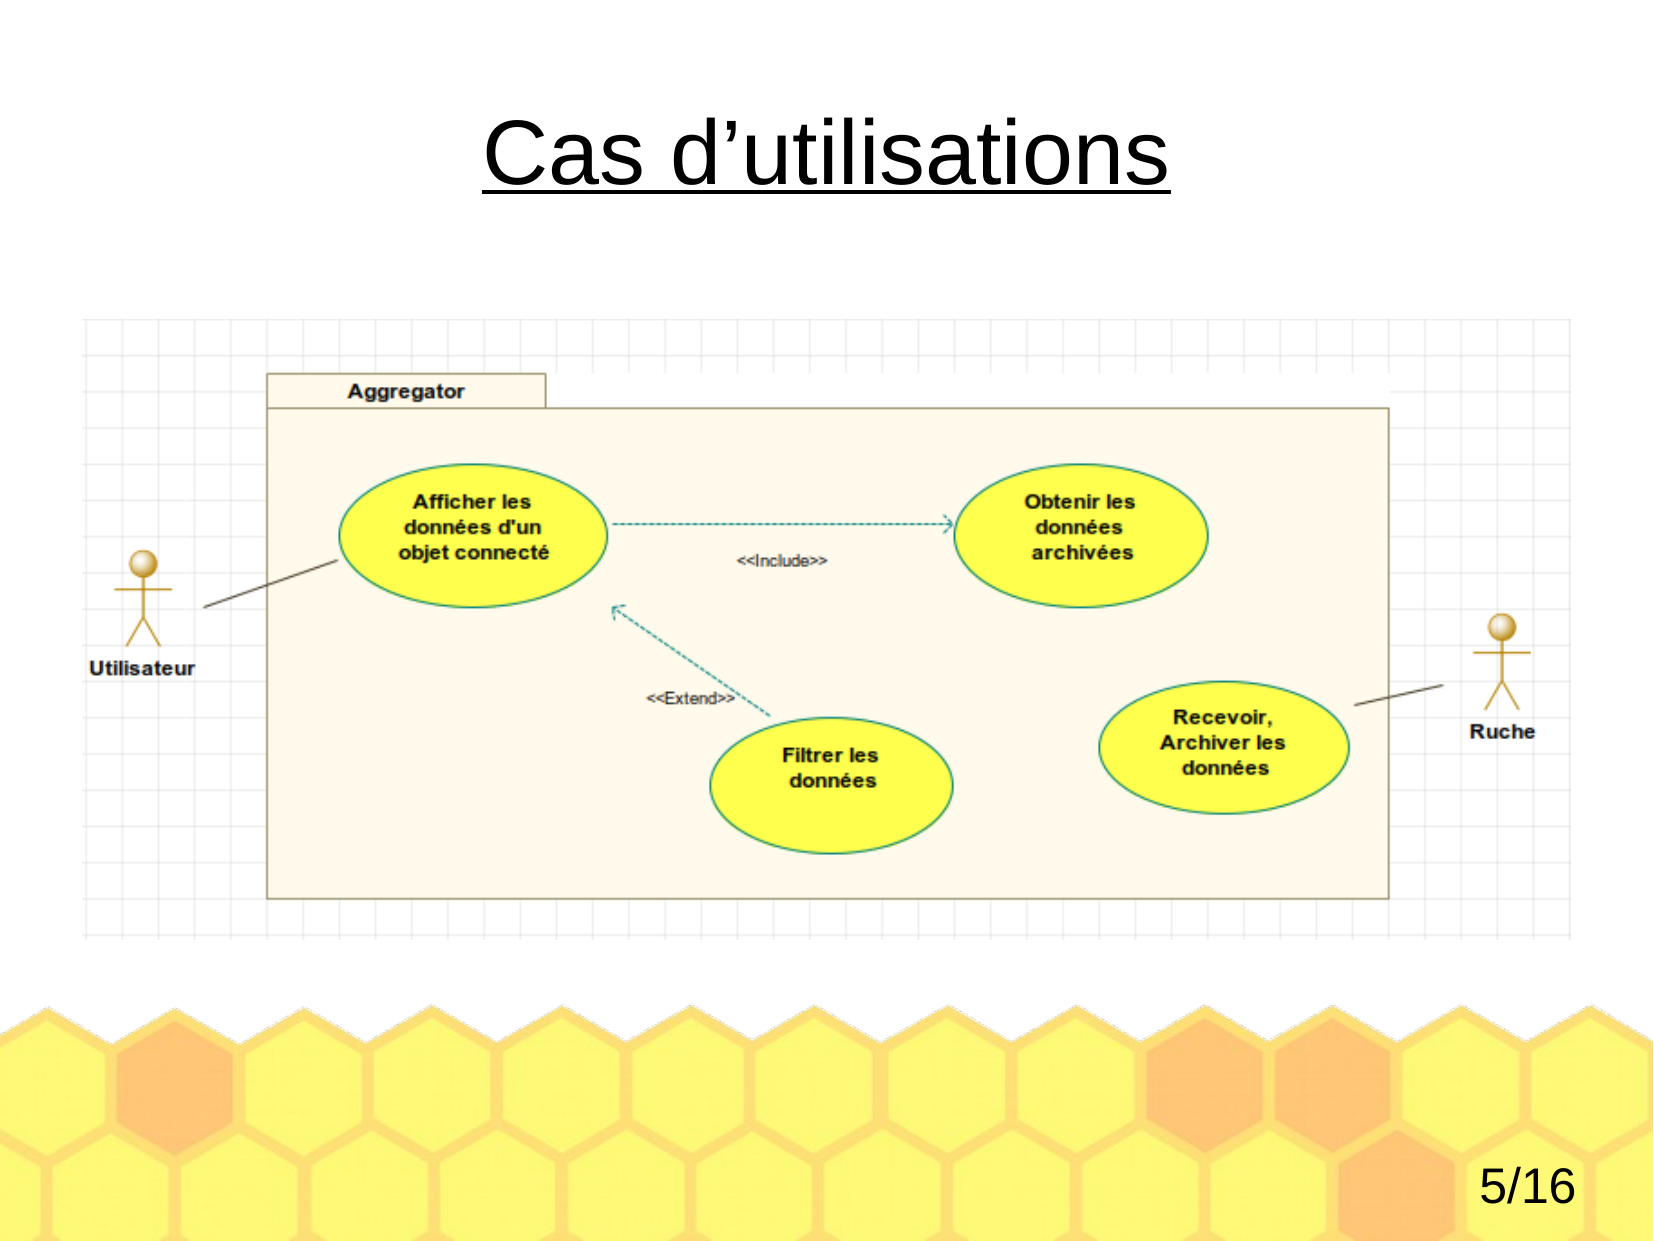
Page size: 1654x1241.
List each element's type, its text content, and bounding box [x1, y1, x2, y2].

picture [82, 319, 1571, 940]
picture [0, 1001, 1653, 1241]
title Cas d’utilisations [82, 49, 1571, 257]
text_box <numéro>/16 [1464, 1145, 1630, 1241]
